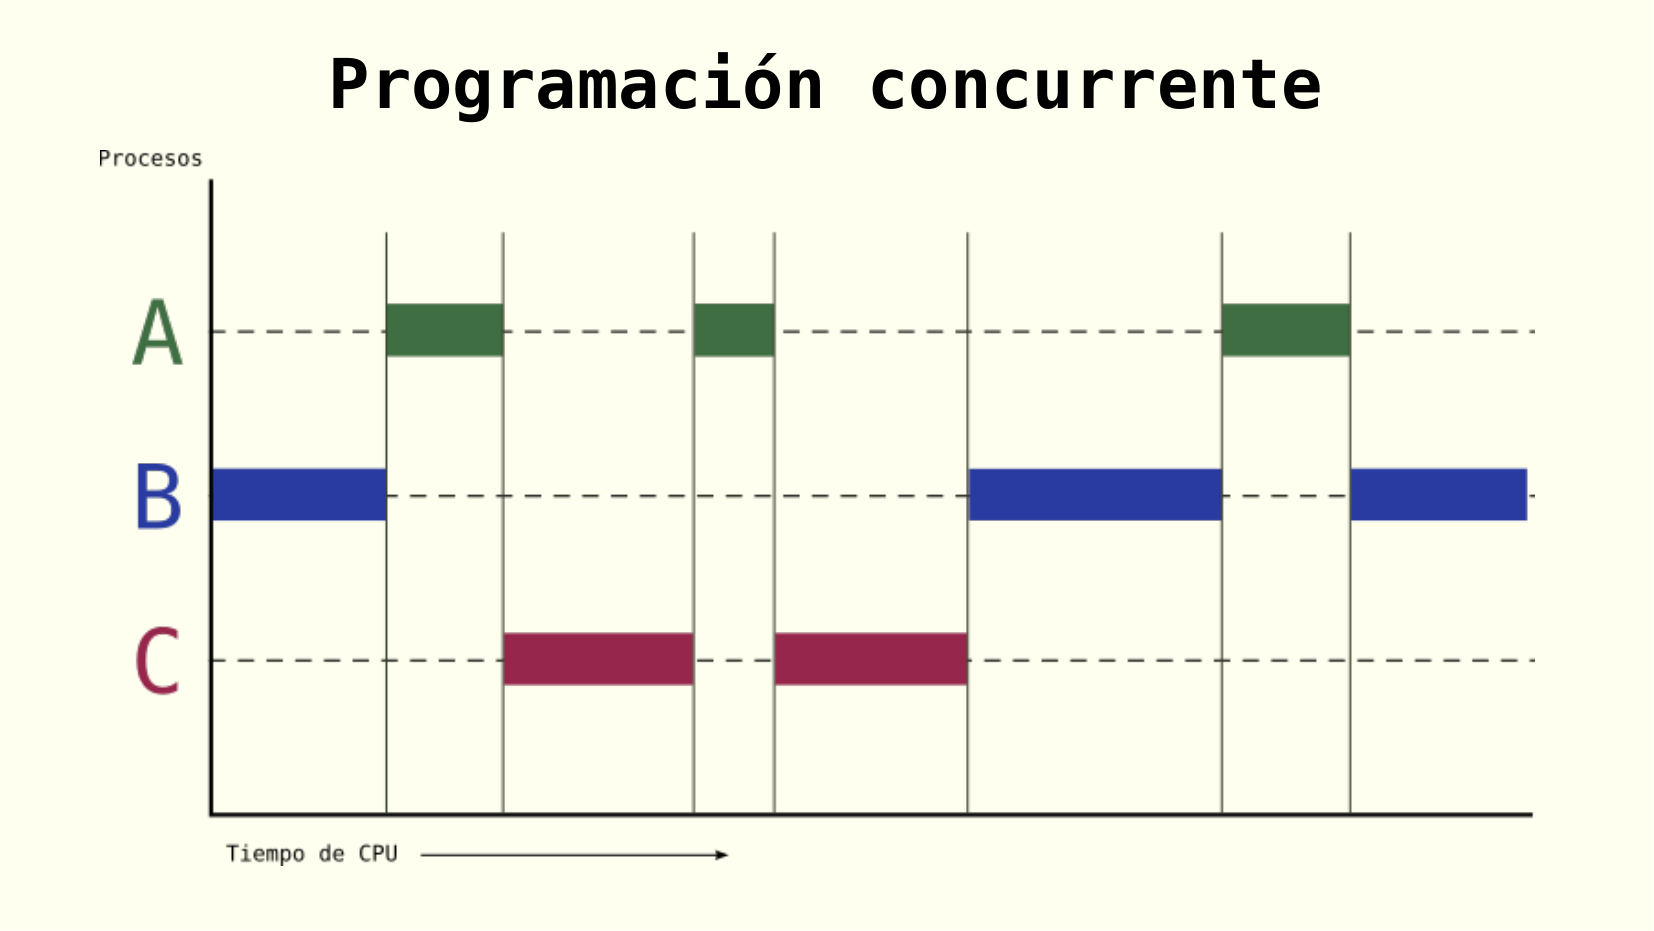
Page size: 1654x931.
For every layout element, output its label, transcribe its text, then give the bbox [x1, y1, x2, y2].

title Programación concurrente [82, 7, 1571, 163]
picture [100, 150, 1535, 866]
